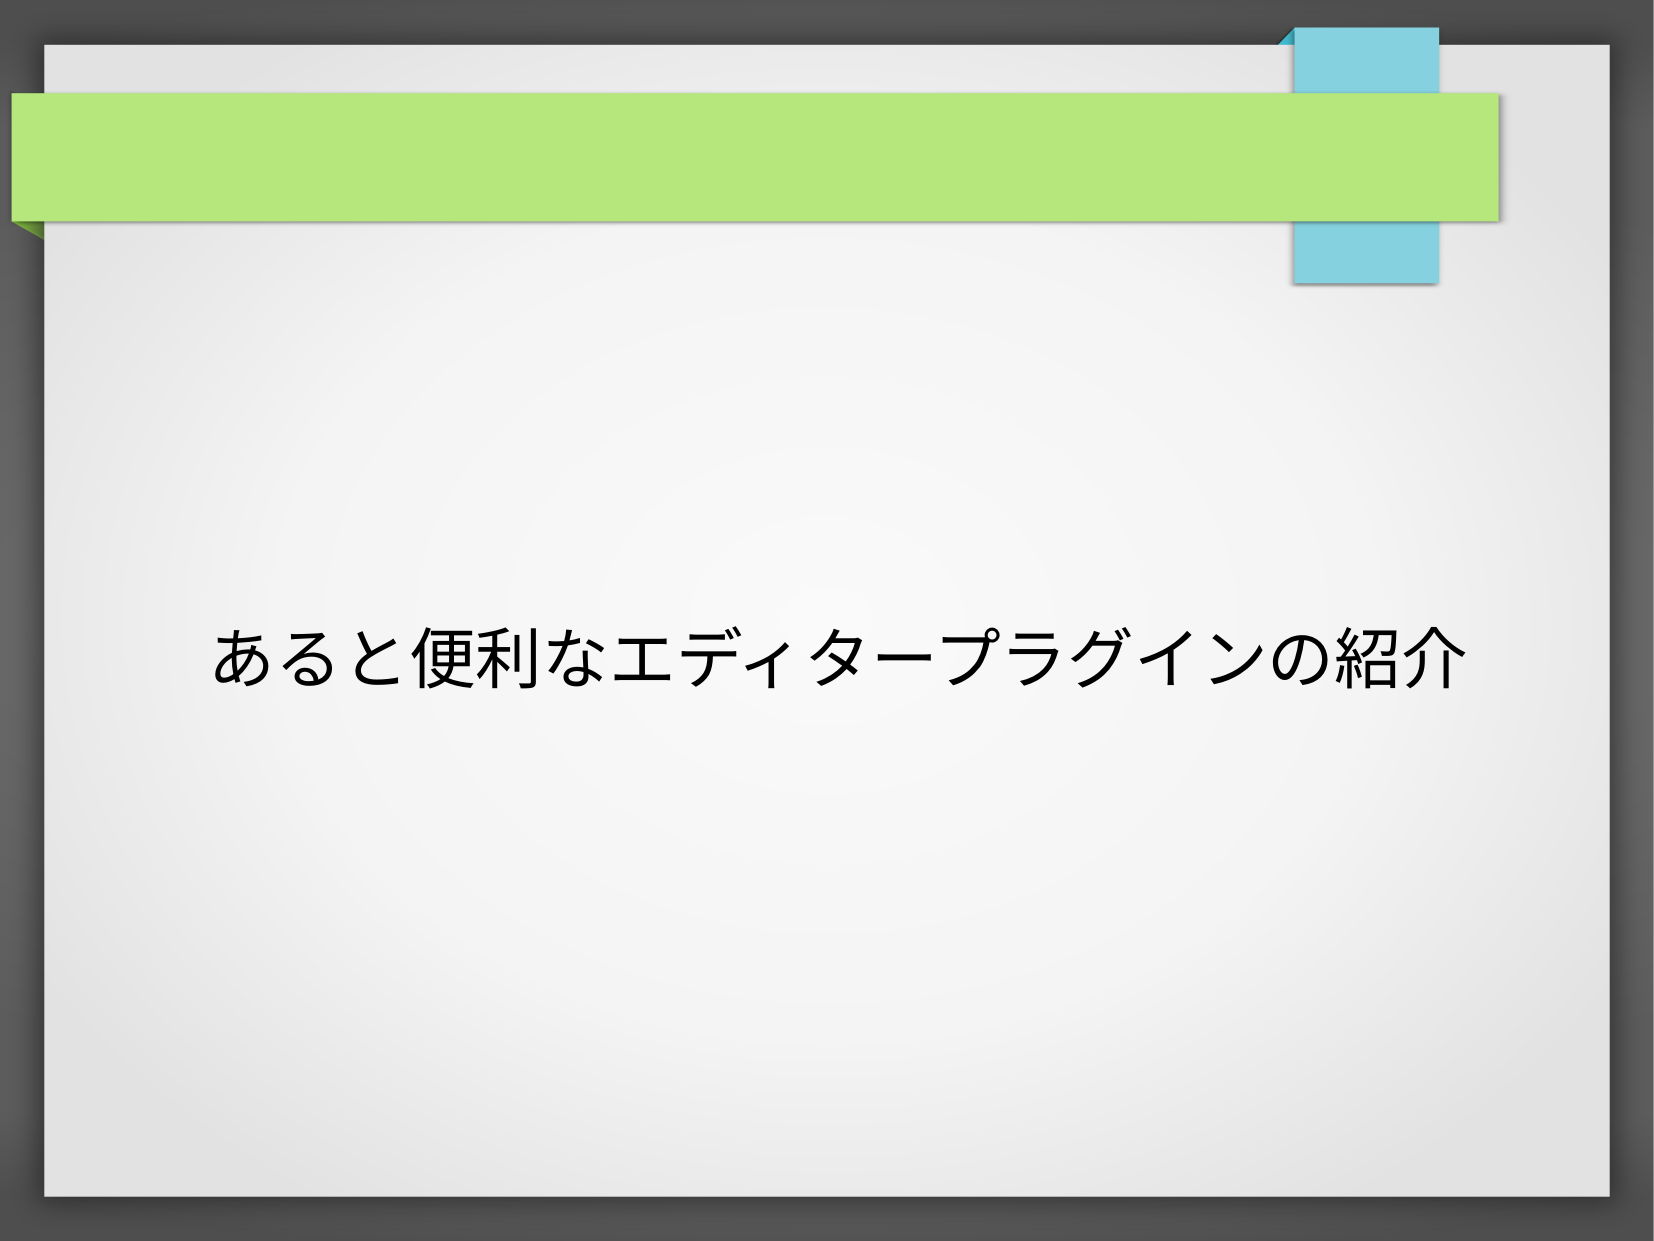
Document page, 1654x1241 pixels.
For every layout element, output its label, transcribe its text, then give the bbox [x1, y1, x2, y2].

subtitle あると便利なエディタープラグインの紹介 [82, 295, 1571, 1015]
picture [0, 0, 1654, 1241]
